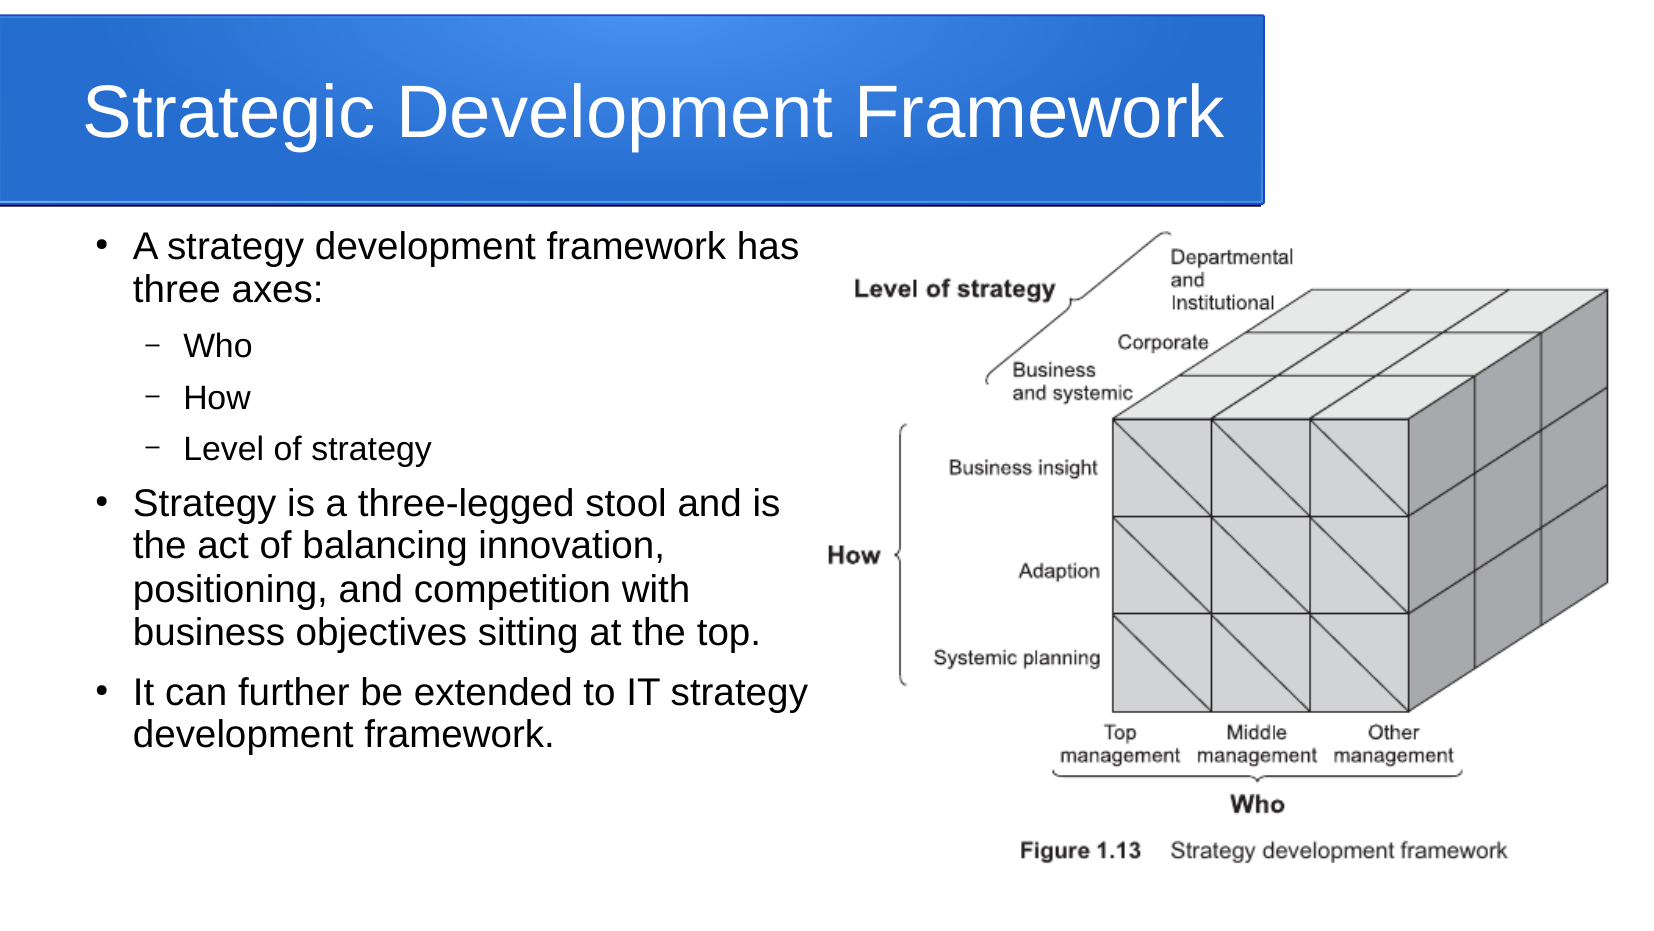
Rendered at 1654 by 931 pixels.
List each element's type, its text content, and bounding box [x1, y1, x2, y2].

title Strategic Development Framework [82, 35, 1235, 189]
picture [815, 230, 1621, 886]
list A strategy development framework has three axes: Who How Level of strategy Strategy is a three-legged stool and is the act of balancing innovation, positioning, and competition with business objectives sitting at the top. It can further be extended to IT strategy development framework. [82, 224, 809, 764]
